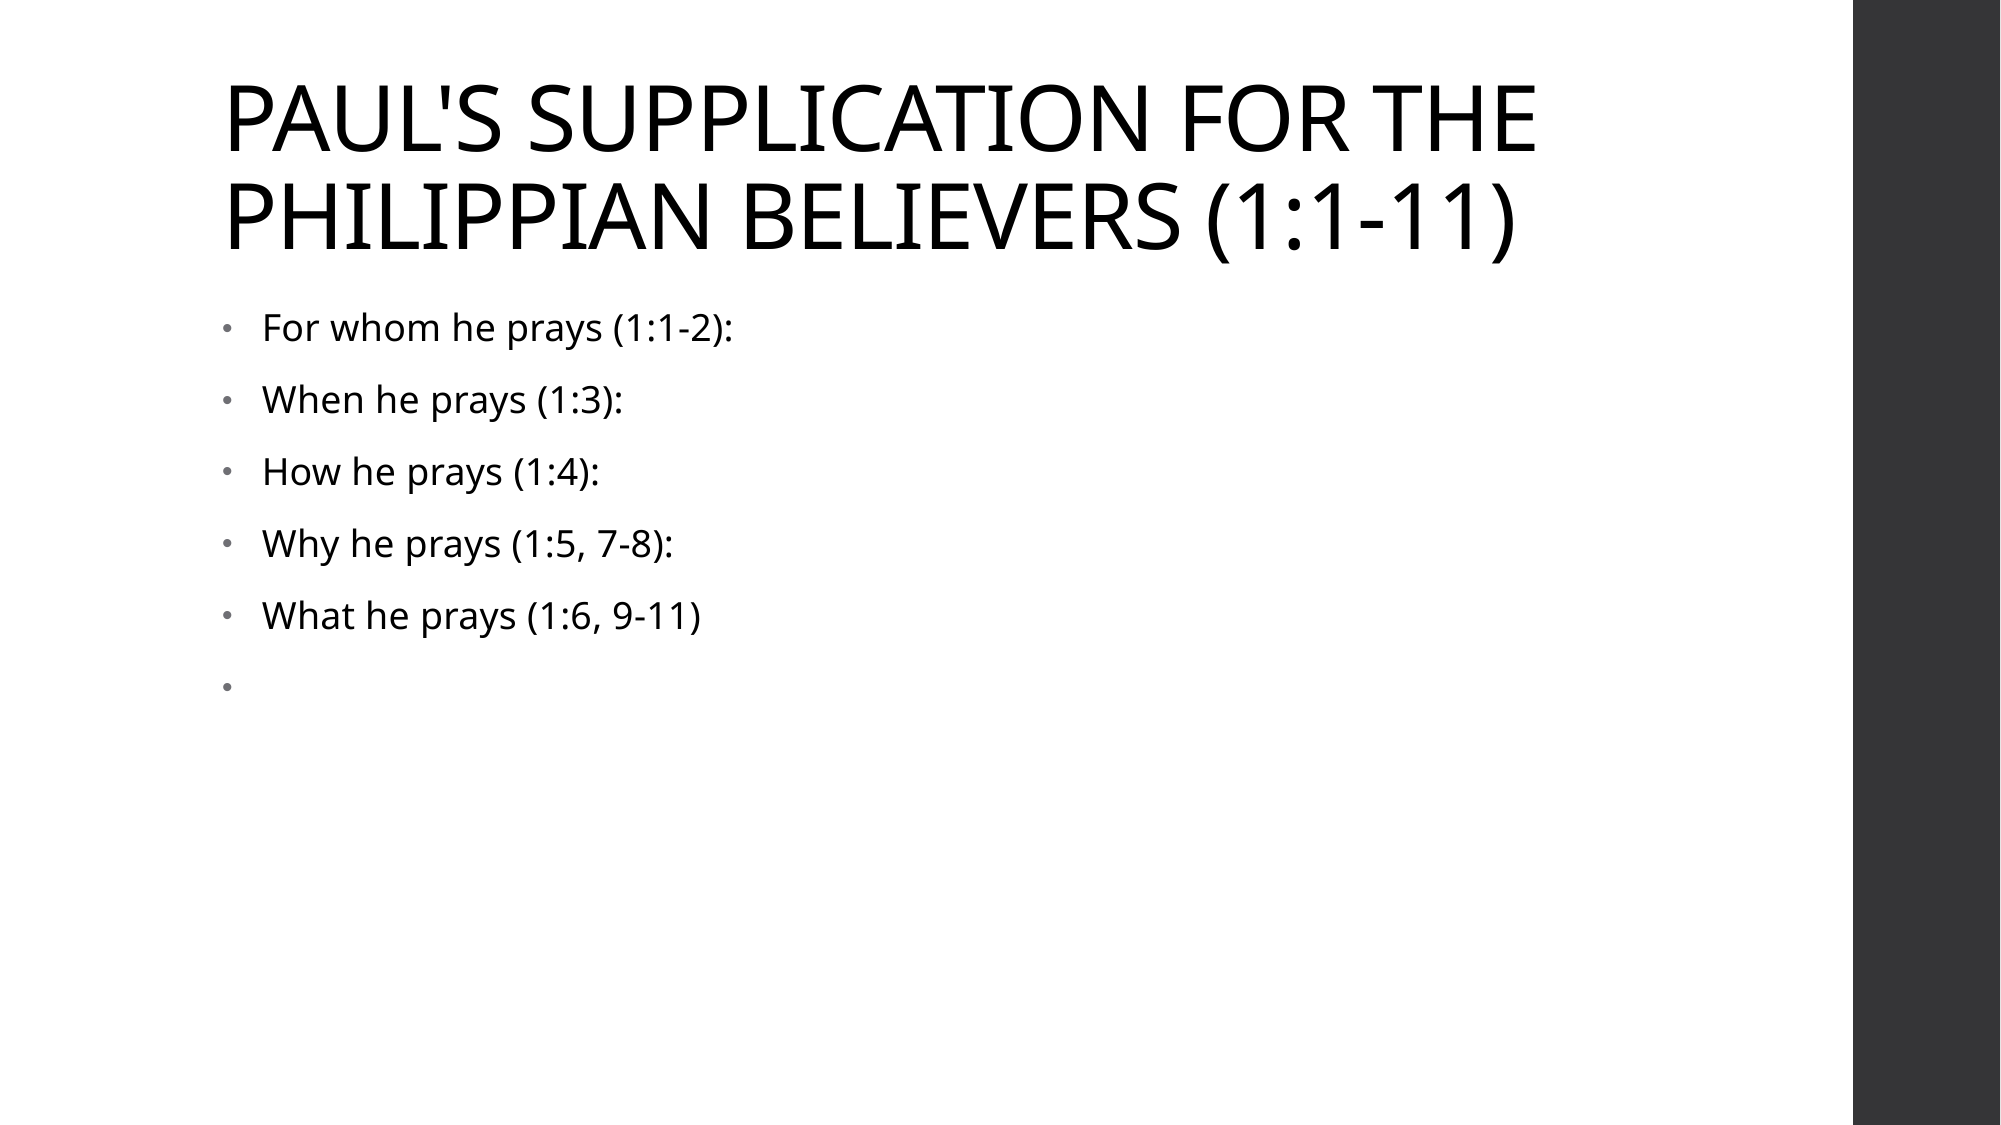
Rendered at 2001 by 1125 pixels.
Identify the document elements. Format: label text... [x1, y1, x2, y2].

title PAUL'S SUPPLICATION FOR THE PHILIPPIAN BELIEVERS (1:1-11) [206, 60, 1797, 278]
list For whom he prays (1:1-2): When he prays (1:3): How he prays (1:4): Why he prays (1:5, 7-8): What he prays (1:6, 9-11) [206, 299, 1617, 1014]
